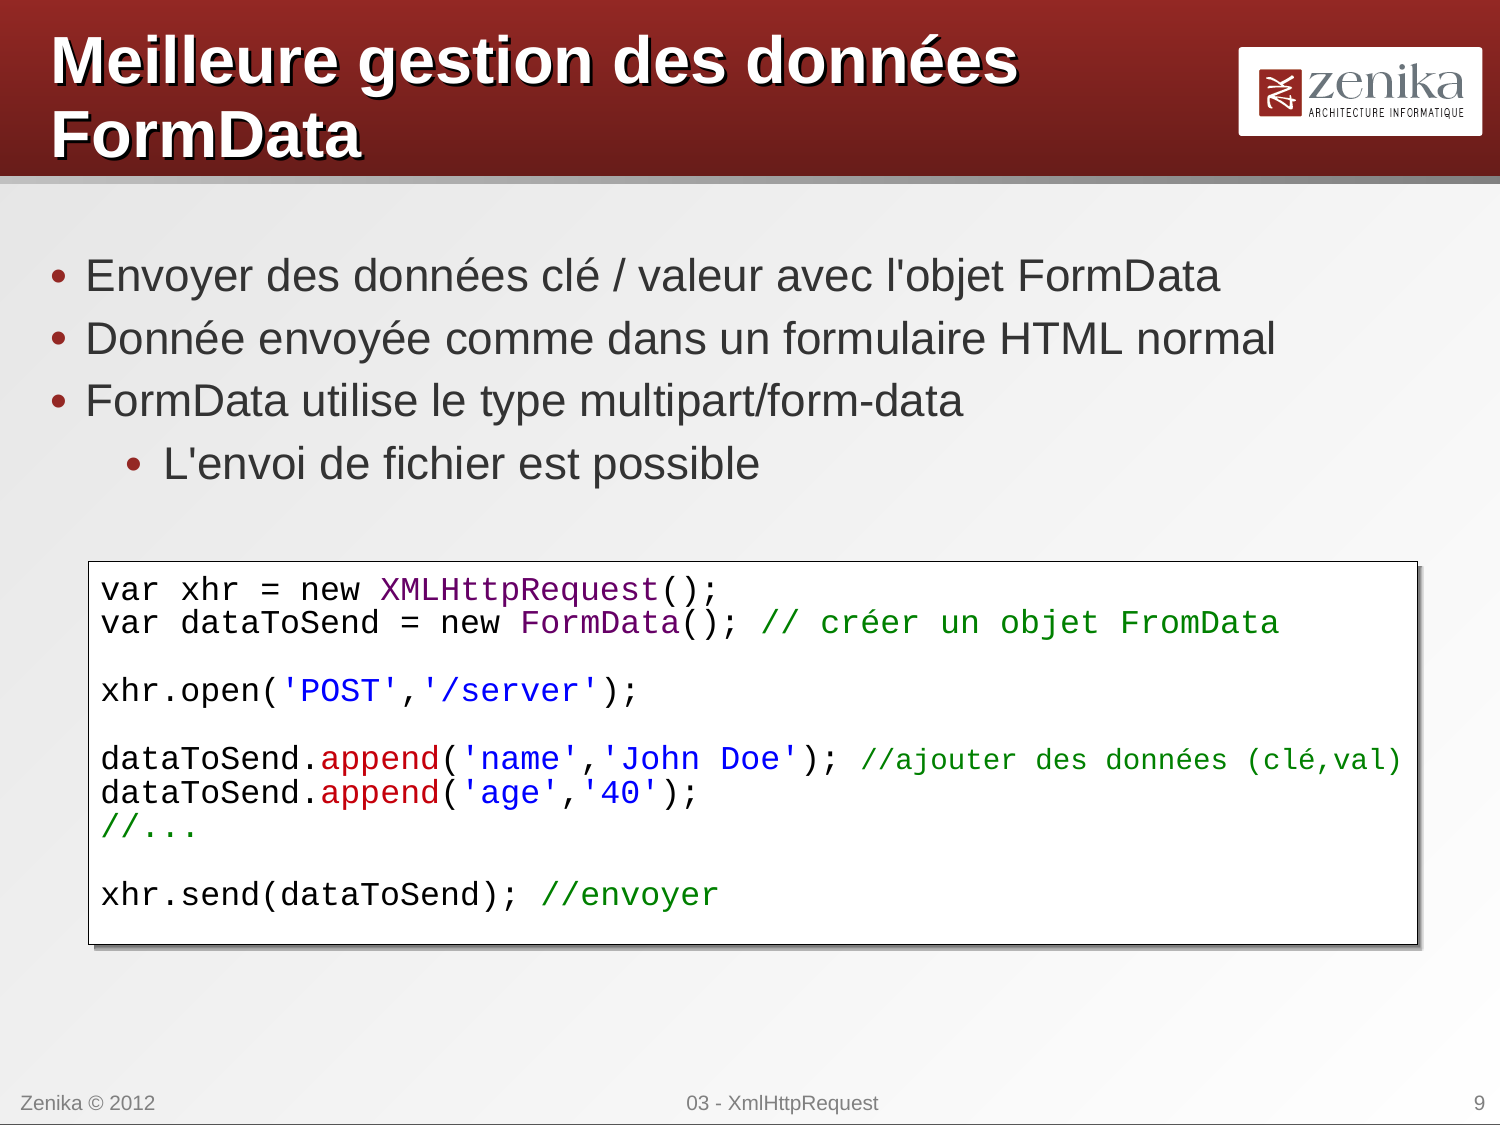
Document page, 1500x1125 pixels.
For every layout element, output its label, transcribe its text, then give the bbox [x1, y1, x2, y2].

title Meilleure gestion des données FormData [50, 15, 1206, 180]
text_box var xhr = new XMLHttpRequest(); var dataToSend = new FormData(); // créer un objet FromData xhr.open('POST','/server'); dataToSend.append('name','John Doe'); //ajouter des données (clé,val) dataToSend.append('age','40'); //... xhr.send(dataToSend); //envoyer [88, 561, 1418, 945]
picture [1257, 58, 1464, 125]
list Envoyer des données clé / valeur avec l'objet FormData Donnée envoyée comme dans un formulaire HTML normal FormData utilise le type multipart/form-data L'envoi de fichier est possible [50, 249, 1435, 1079]
